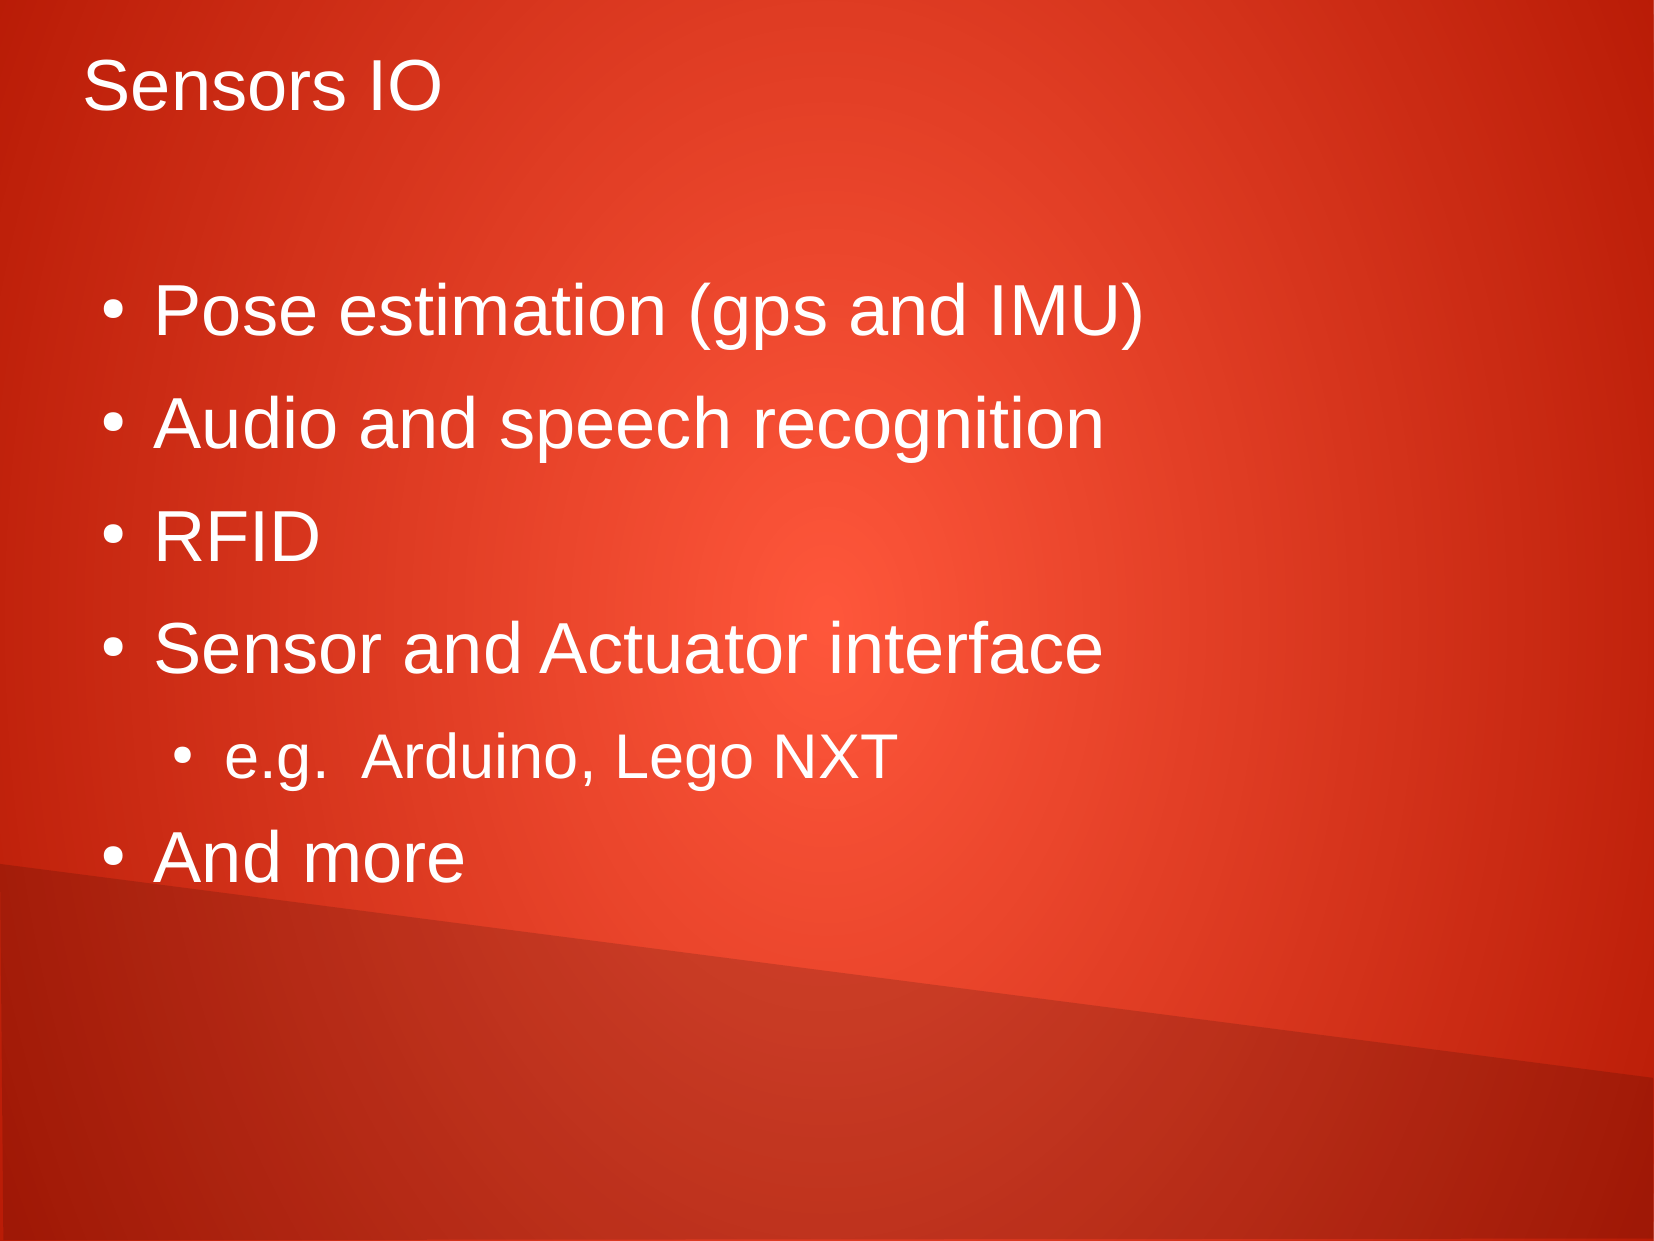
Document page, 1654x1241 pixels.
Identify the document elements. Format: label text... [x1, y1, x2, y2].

list Sensors IO Pose estimation (gps and IMU) Audio and speech recognition RFID Sensor and Actuator interface e.g. Arduino, Lego NXT And more [82, 45, 1571, 1171]
